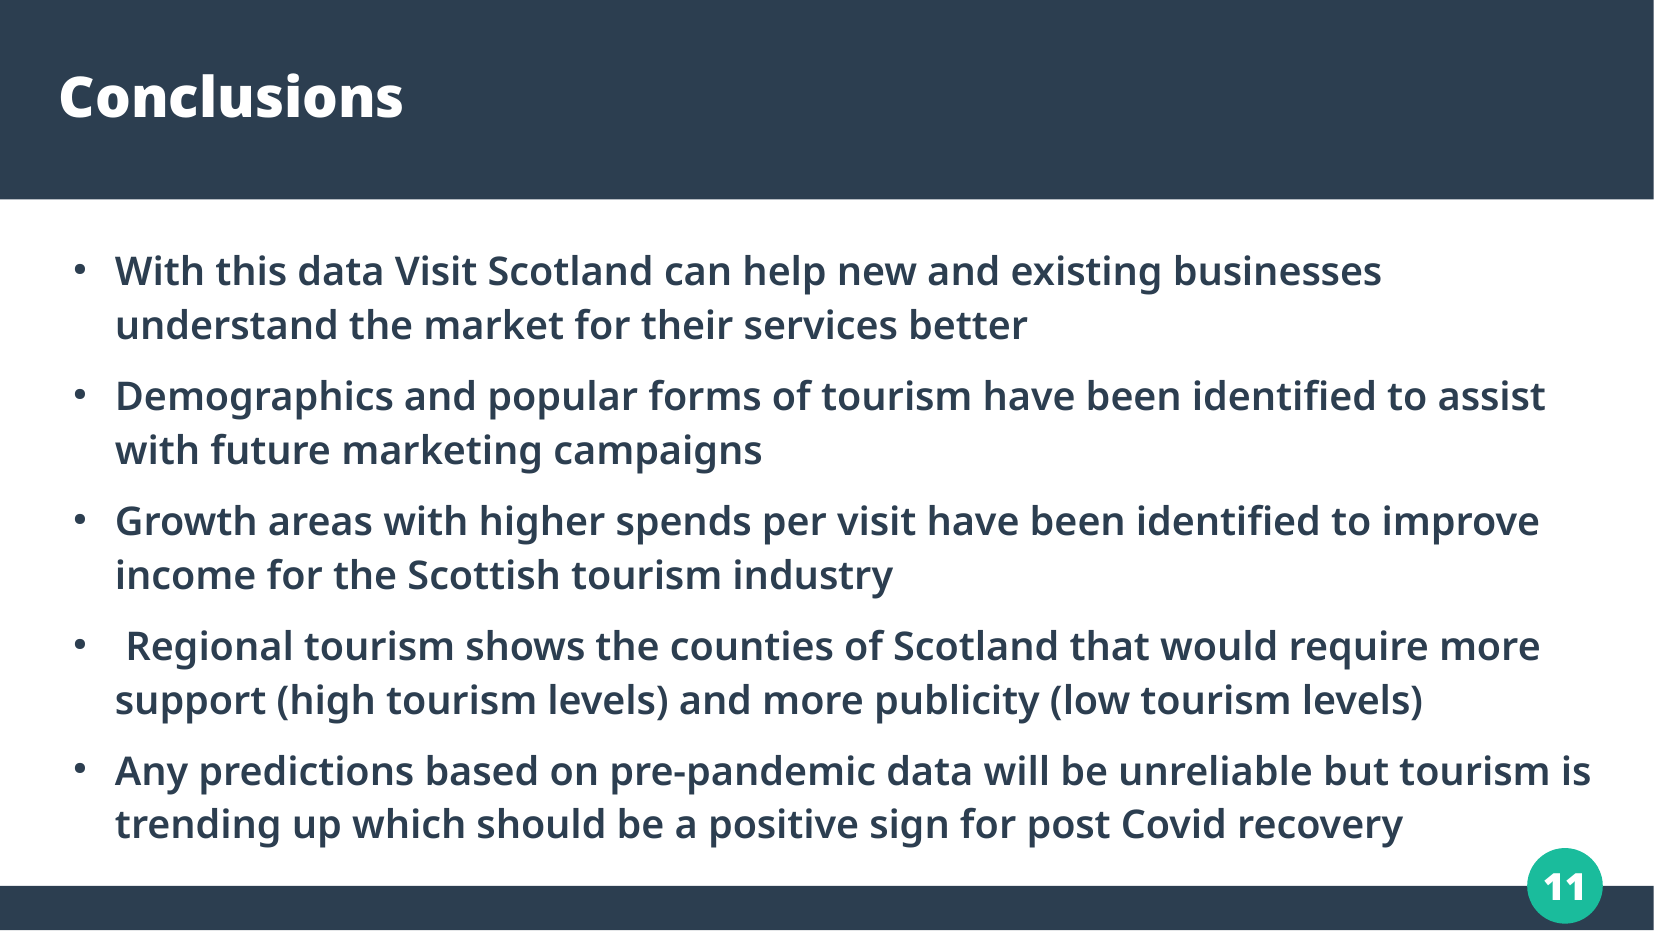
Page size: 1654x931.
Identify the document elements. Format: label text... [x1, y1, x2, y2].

title Conclusions [59, 37, 1595, 155]
list With this data Visit Scotland can help new and existing businesses understand the market for their services better Demographics and popular forms of tourism have been identified to assist with future marketing campaigns Growth areas with higher spends per visit have been identified to improve income for the Scottish tourism industry Regional tourism shows the counties of Scotland that would require more support (high tourism levels) and more publicity (low tourism levels) Any predictions based on pre-pandemic data will be unreliable but tourism is trending up which should be a positive sign for post Covid recovery [59, 243, 1595, 864]
